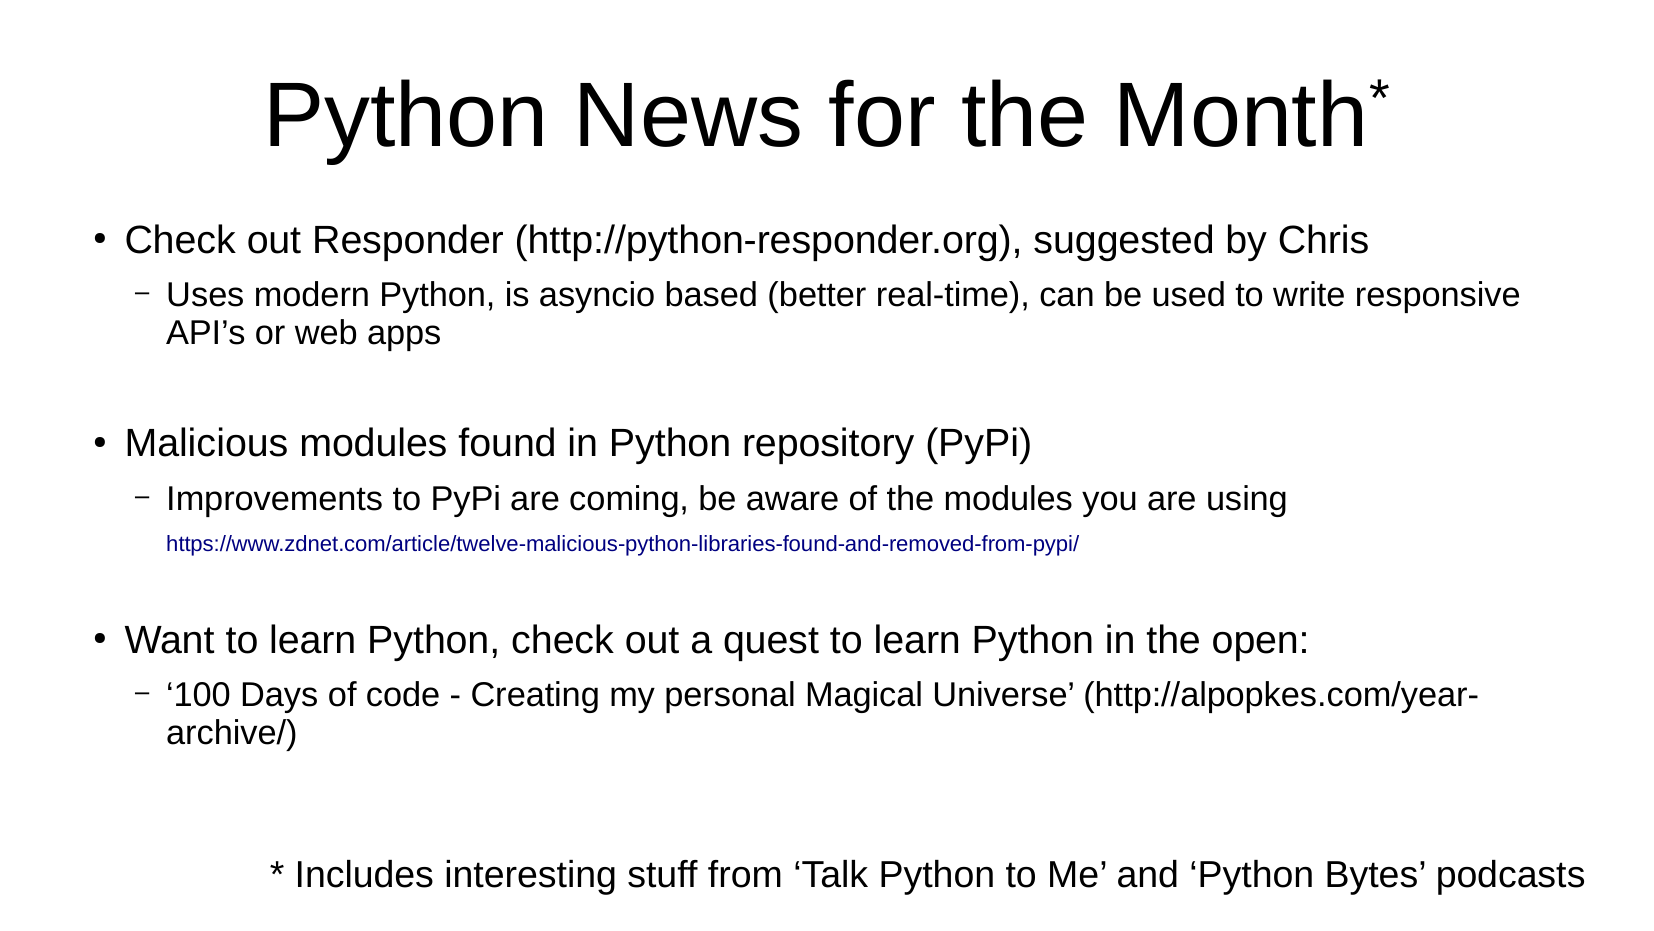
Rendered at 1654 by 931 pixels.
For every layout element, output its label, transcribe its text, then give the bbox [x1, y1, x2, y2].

text_box * Includes interesting stuff from ‘Talk Python to Me’ and ‘Python Bytes’ podcasts [255, 846, 1636, 916]
list Check out Responder (http://python-responder.org), suggested by Chris Uses modern Python, is asyncio based (better real-time), can be used to write responsive API’s or web apps Malicious modules found in Python repository (PyPi) Improvements to PyPi are coming, be aware of the modules you are using https://www.zdnet.com/article/twelve-malicious-python-libraries-found-and-removed-from-pypi/ Want to learn Python, check out a quest to learn Python in the open: ‘100 Days of code - Creating my personal Magical Universe’ (http://alpopkes.com/year-archive/) [82, 217, 1571, 758]
title Python News for the Month* [82, 37, 1571, 193]
